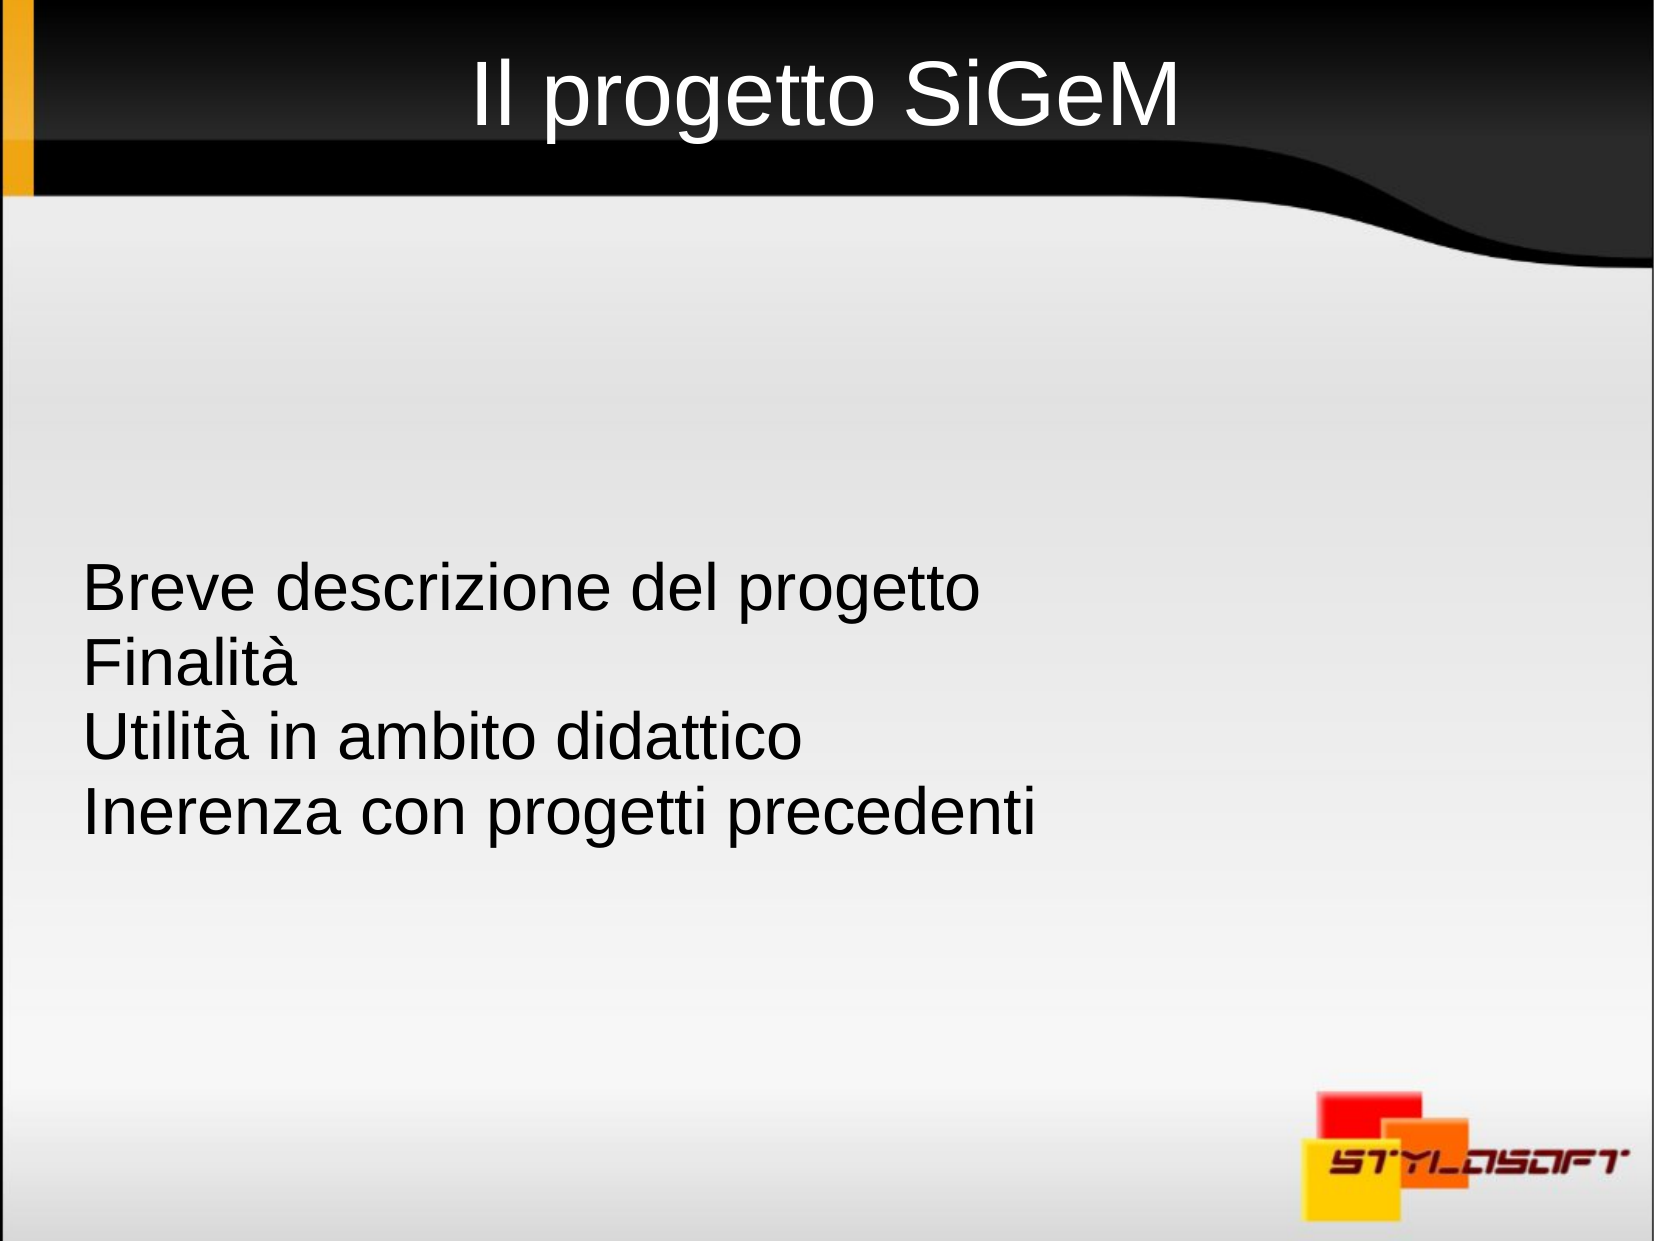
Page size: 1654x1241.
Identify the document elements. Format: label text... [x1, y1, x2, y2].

picture [0, 0, 1654, 1241]
title Il progetto SiGeM [82, 0, 1571, 191]
subtitle Breve descrizione del progetto Finalità Utilità in ambito didattico Inerenza con progetti precedenti [82, 297, 1571, 1102]
